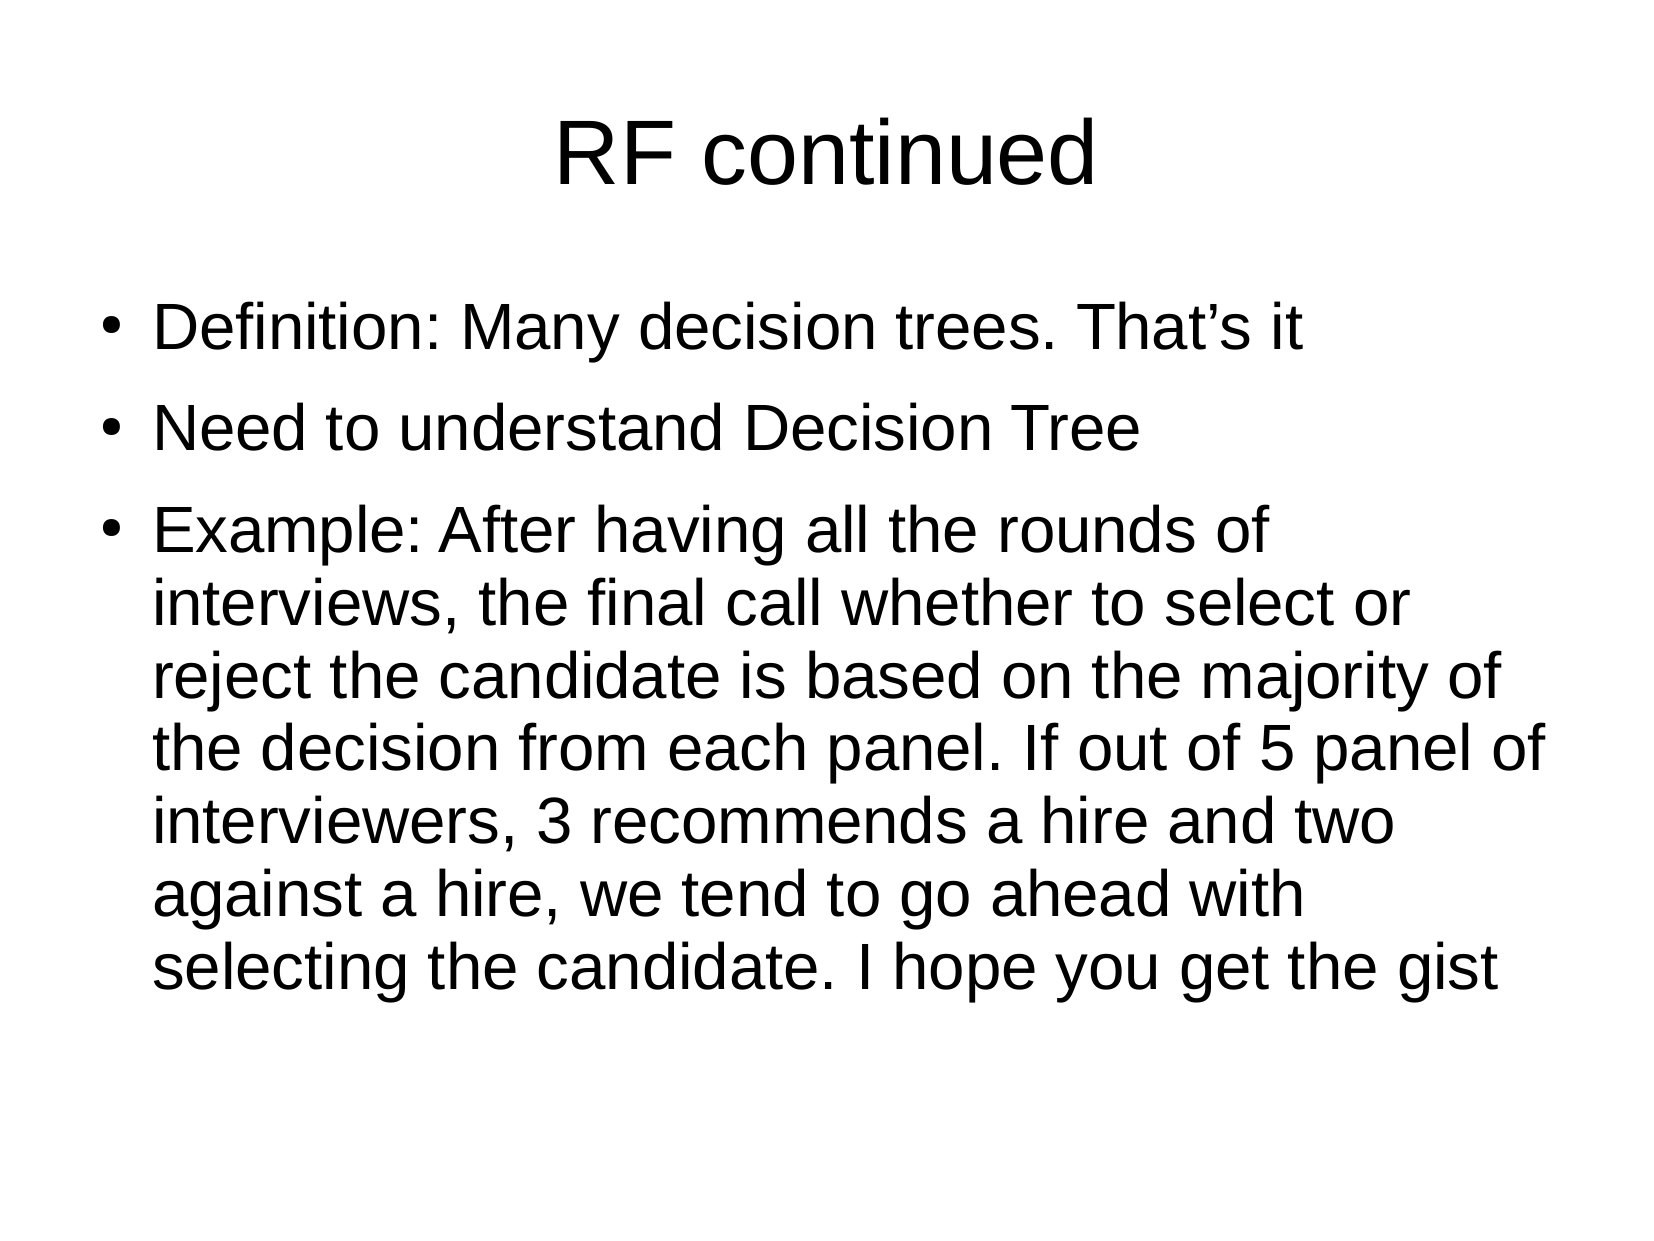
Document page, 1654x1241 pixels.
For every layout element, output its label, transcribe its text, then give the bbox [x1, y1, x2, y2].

title RF continued [82, 49, 1571, 257]
list Definition: Many decision trees. That’s it Need to understand Decision Tree Example: After having all the rounds of interviews, the final call whether to select or reject the candidate is based on the majority of the decision from each panel. If out of 5 panel of interviewers, 3 recommends a hire and two against a hire, we tend to go ahead with selecting the candidate. I hope you get the gist [82, 290, 1571, 1010]
